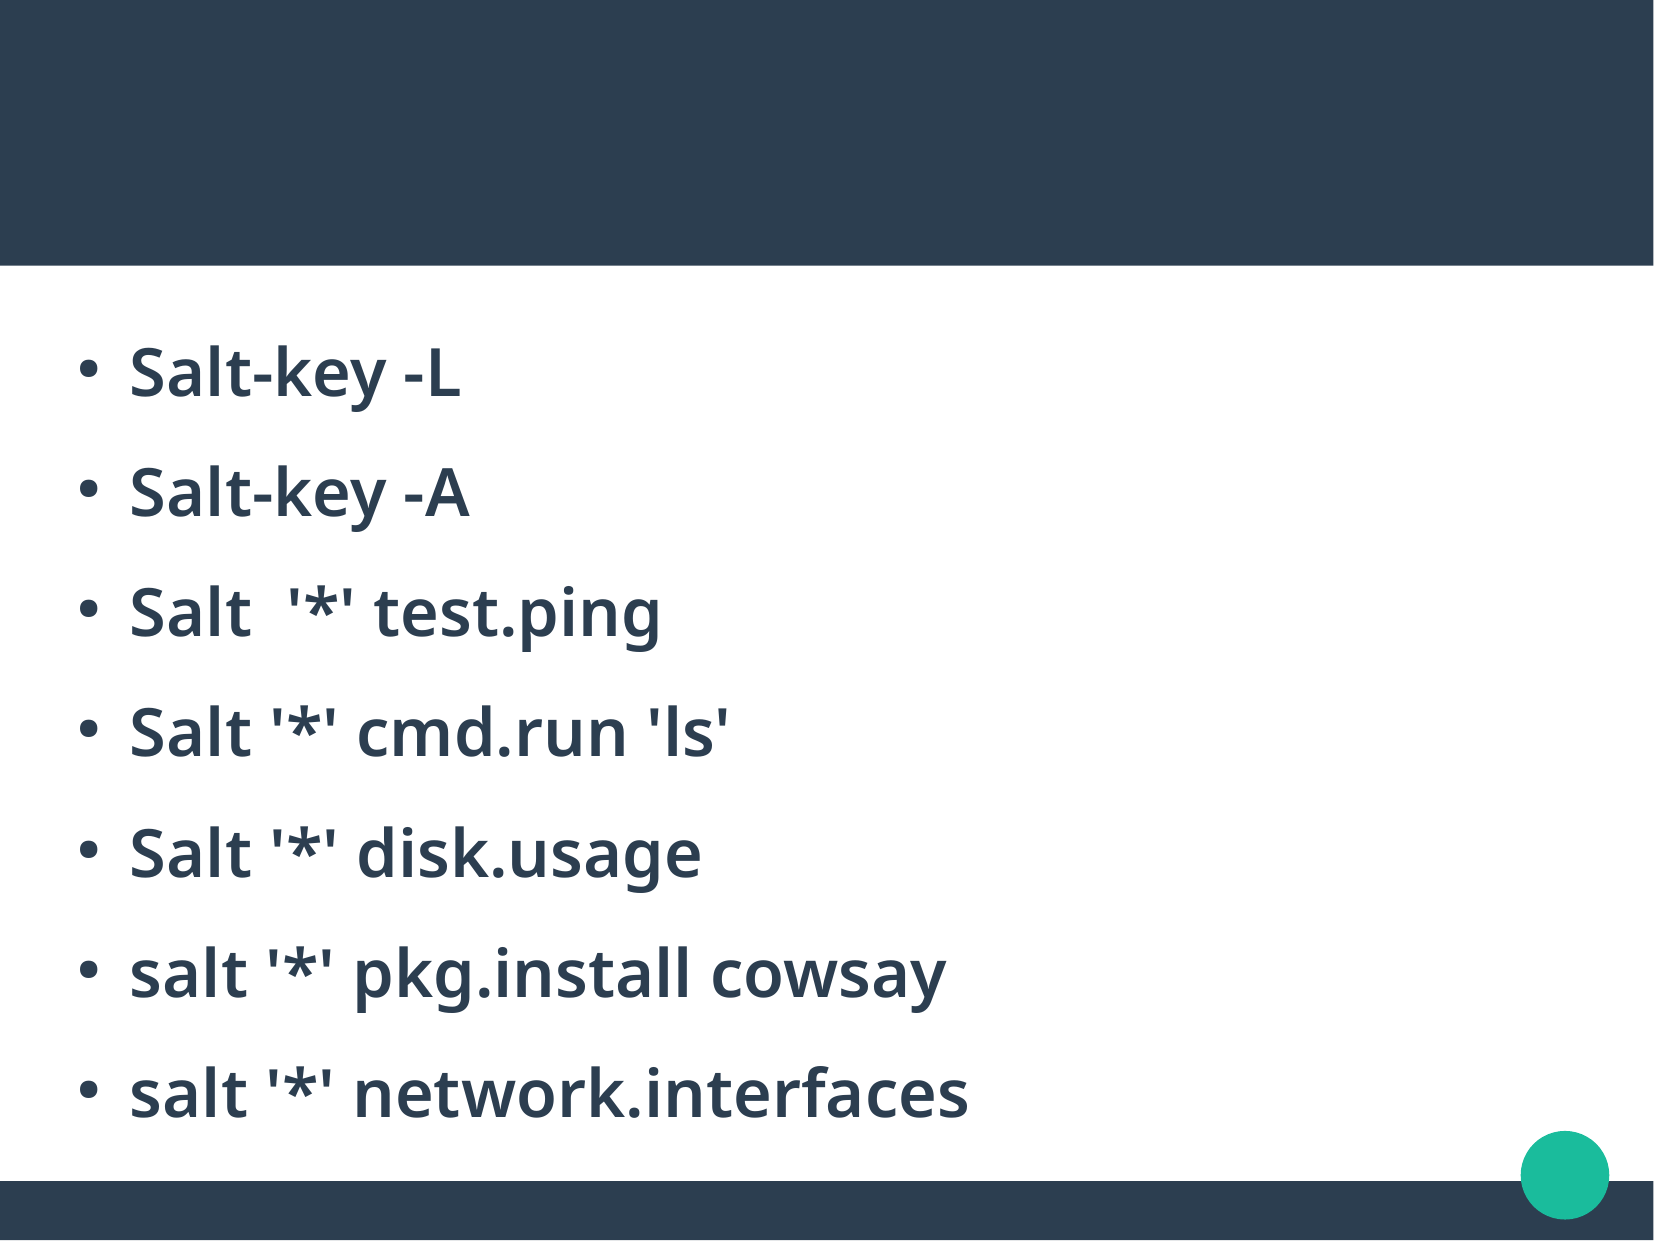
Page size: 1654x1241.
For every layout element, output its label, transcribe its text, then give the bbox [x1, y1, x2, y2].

list Salt-key -L Salt-key -A Salt '*' test.ping Salt '*' cmd.run 'ls' Salt '*' disk.usage salt '*' pkg.install cowsay salt '*' network.interfaces [59, 324, 1595, 1152]
